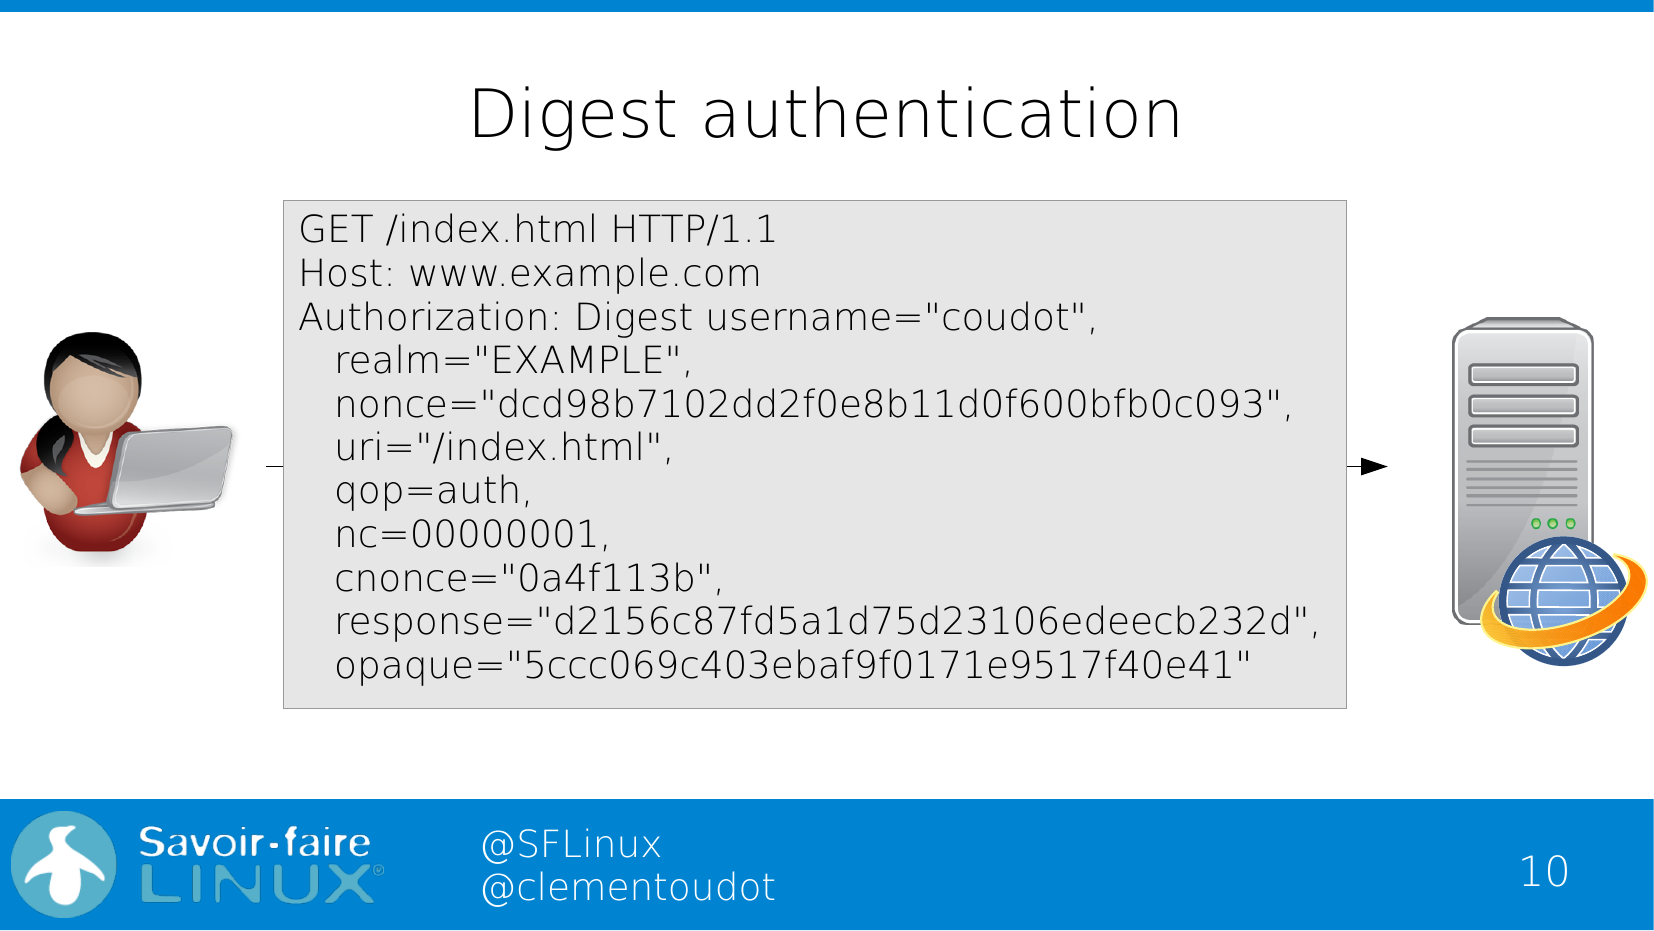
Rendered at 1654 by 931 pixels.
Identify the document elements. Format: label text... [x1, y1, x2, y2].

picture [11, 811, 384, 918]
picture [0, 318, 243, 567]
title Digest authentication [82, 37, 1571, 193]
text_box GET /index.html HTTP/1.1 Host: www.example.com Authorization: Digest username="coudot", realm="EXAMPLE", nonce="dcd98b7102dd2f0e8b11d0f600bfb0c093", uri="/index.html", qop=auth, nc=00000001, cnonce="0a4f113b", response="d2156c87fd5a1d75d23106edeecb232d", opaque="5ccc069c403ebaf9f0171e9517f40e41" [283, 200, 1347, 709]
picture [1452, 317, 1654, 686]
